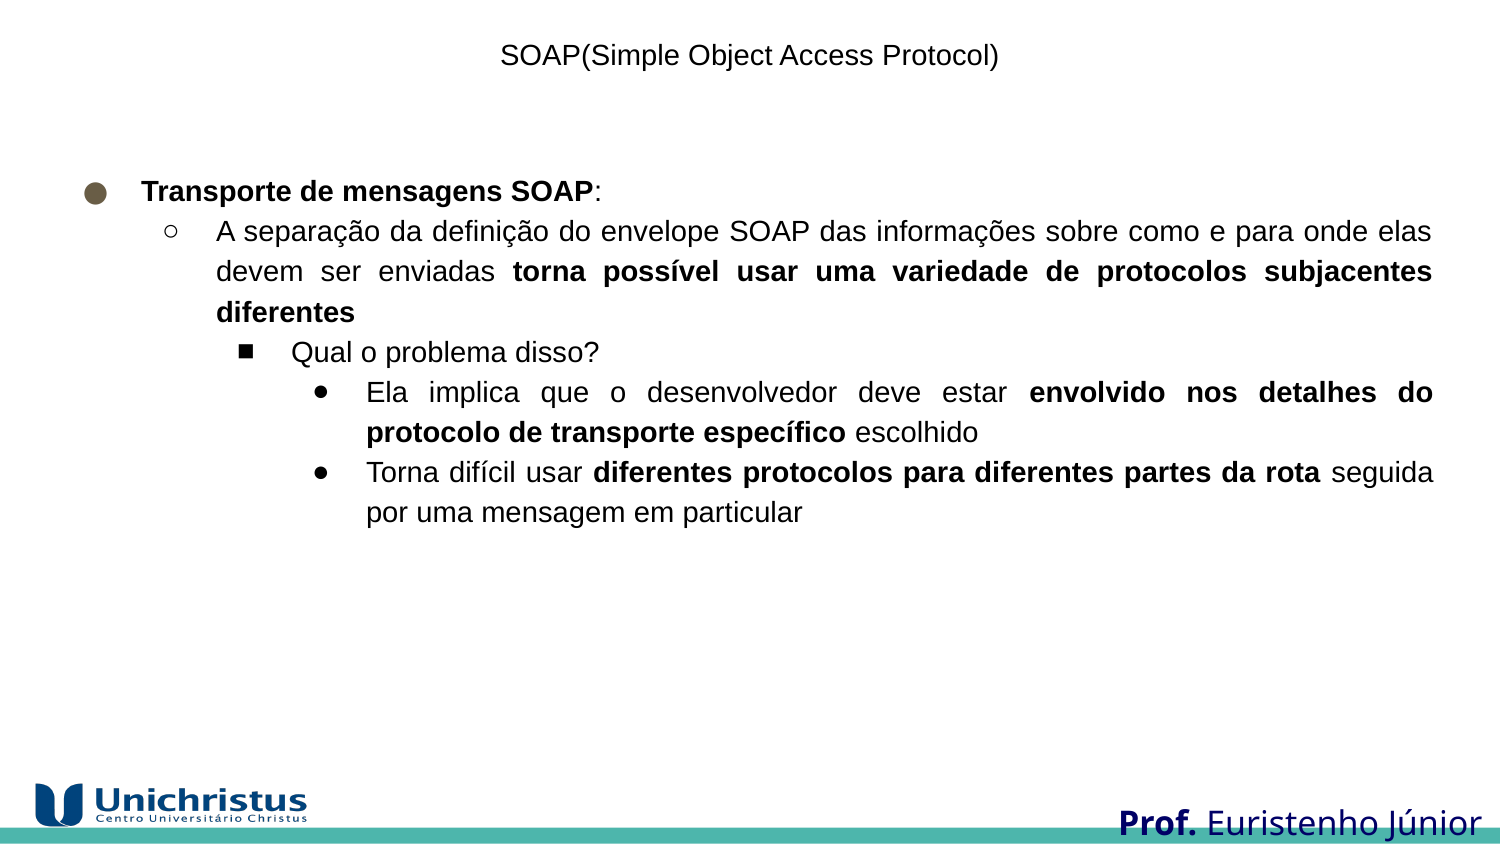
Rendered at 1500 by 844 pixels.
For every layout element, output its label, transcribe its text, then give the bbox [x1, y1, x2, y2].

title SOAP(Simple Object Access Protocol) [51, 20, 1449, 137]
picture [31, 781, 311, 828]
list Transporte de mensagens SOAP: A separação da definição do envelope SOAP das informações sobre como e para onde elas devem ser enviadas torna possível usar uma variedade de protocolos subjacentes diferentes Qual o problema disso? Ela implica que o desenvolvedor deve estar envolvido nos detalhes do protocolo de transporte específico escolhido Torna difícil usar diferentes protocolos para diferentes partes da rota seguida por uma mensagem em particular [51, 152, 1449, 750]
text_box Prof. Euristenho Júnior [1103, 791, 1500, 844]
